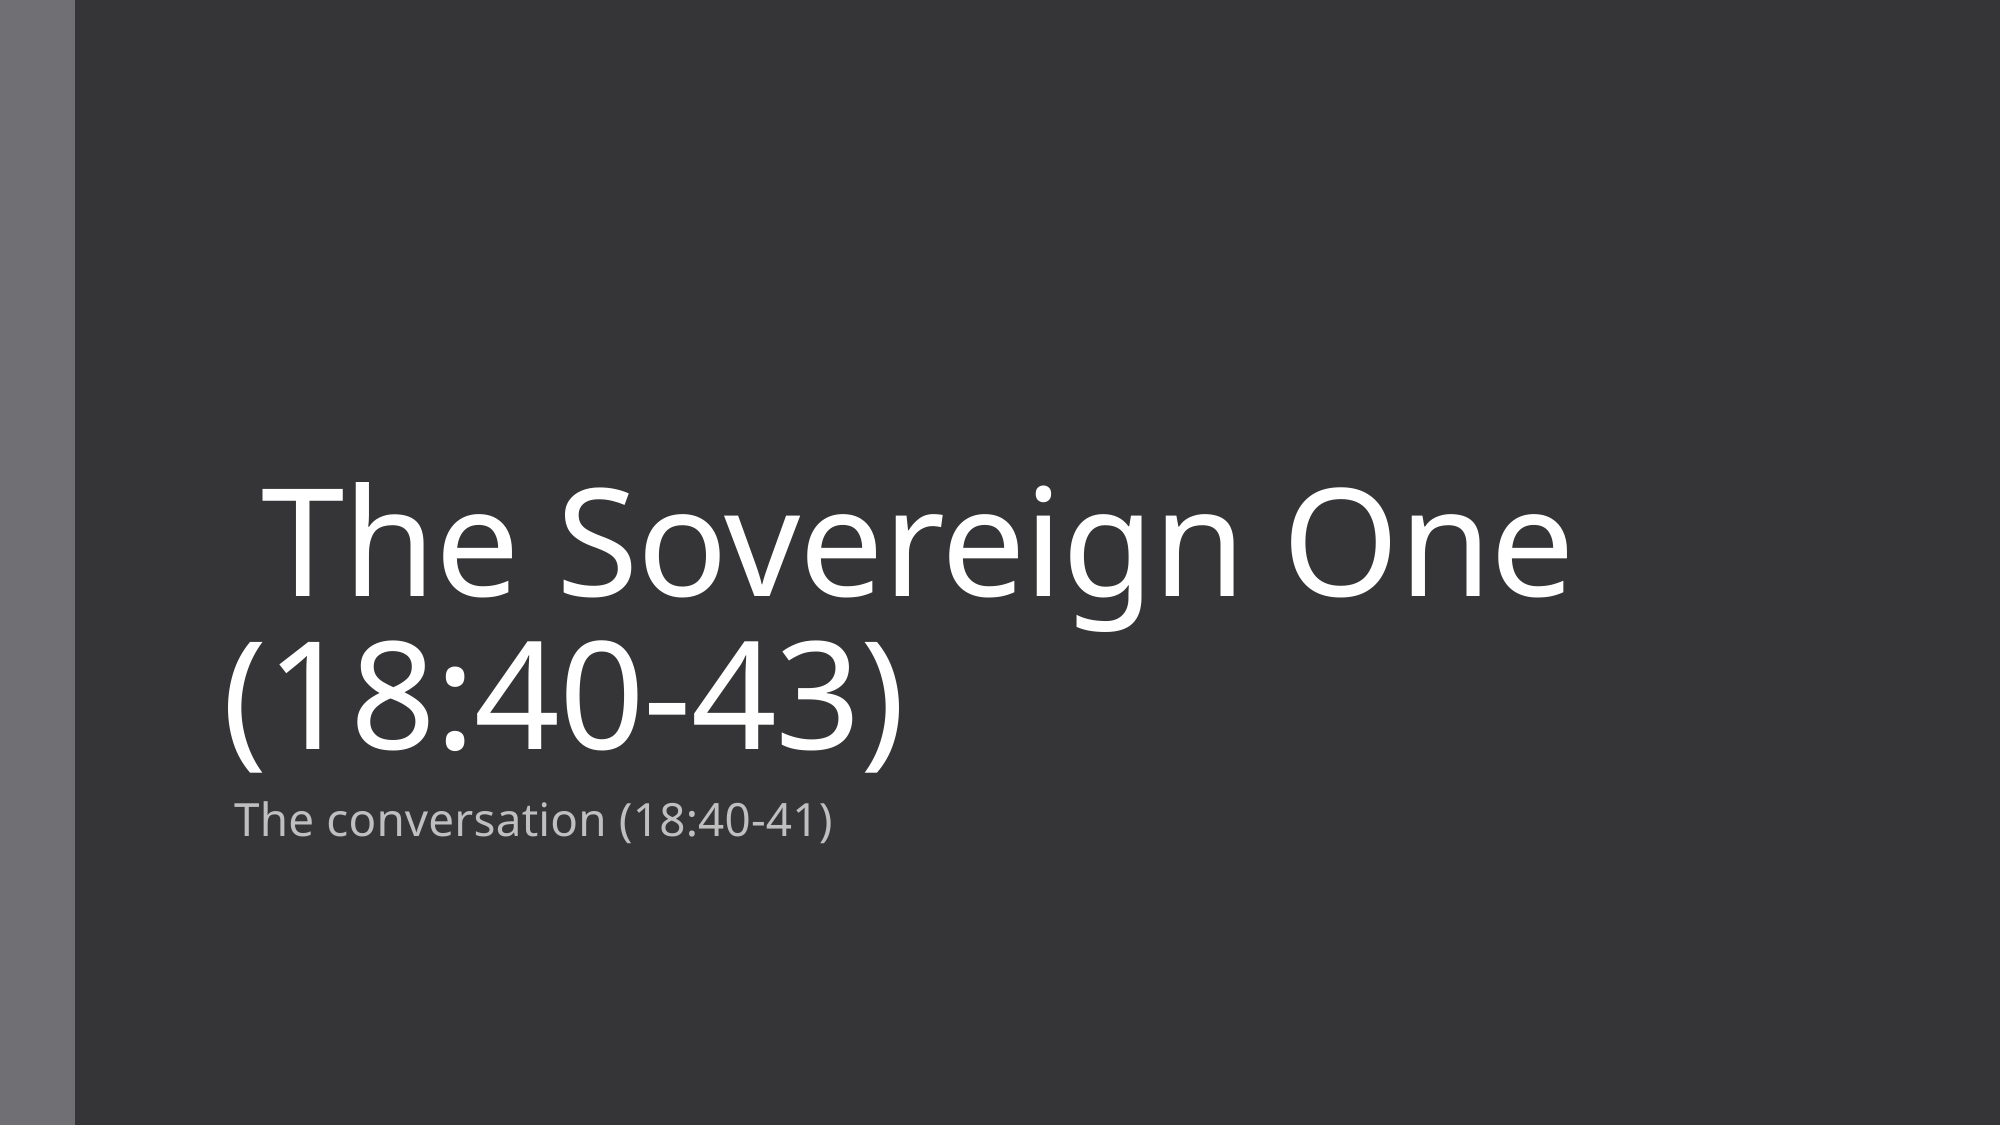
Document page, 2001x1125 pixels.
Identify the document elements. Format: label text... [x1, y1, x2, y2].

title The Sovereign One (18:40-43) [206, 124, 1752, 787]
subtitle The conversation (18:40-41) [206, 787, 1752, 1066]
